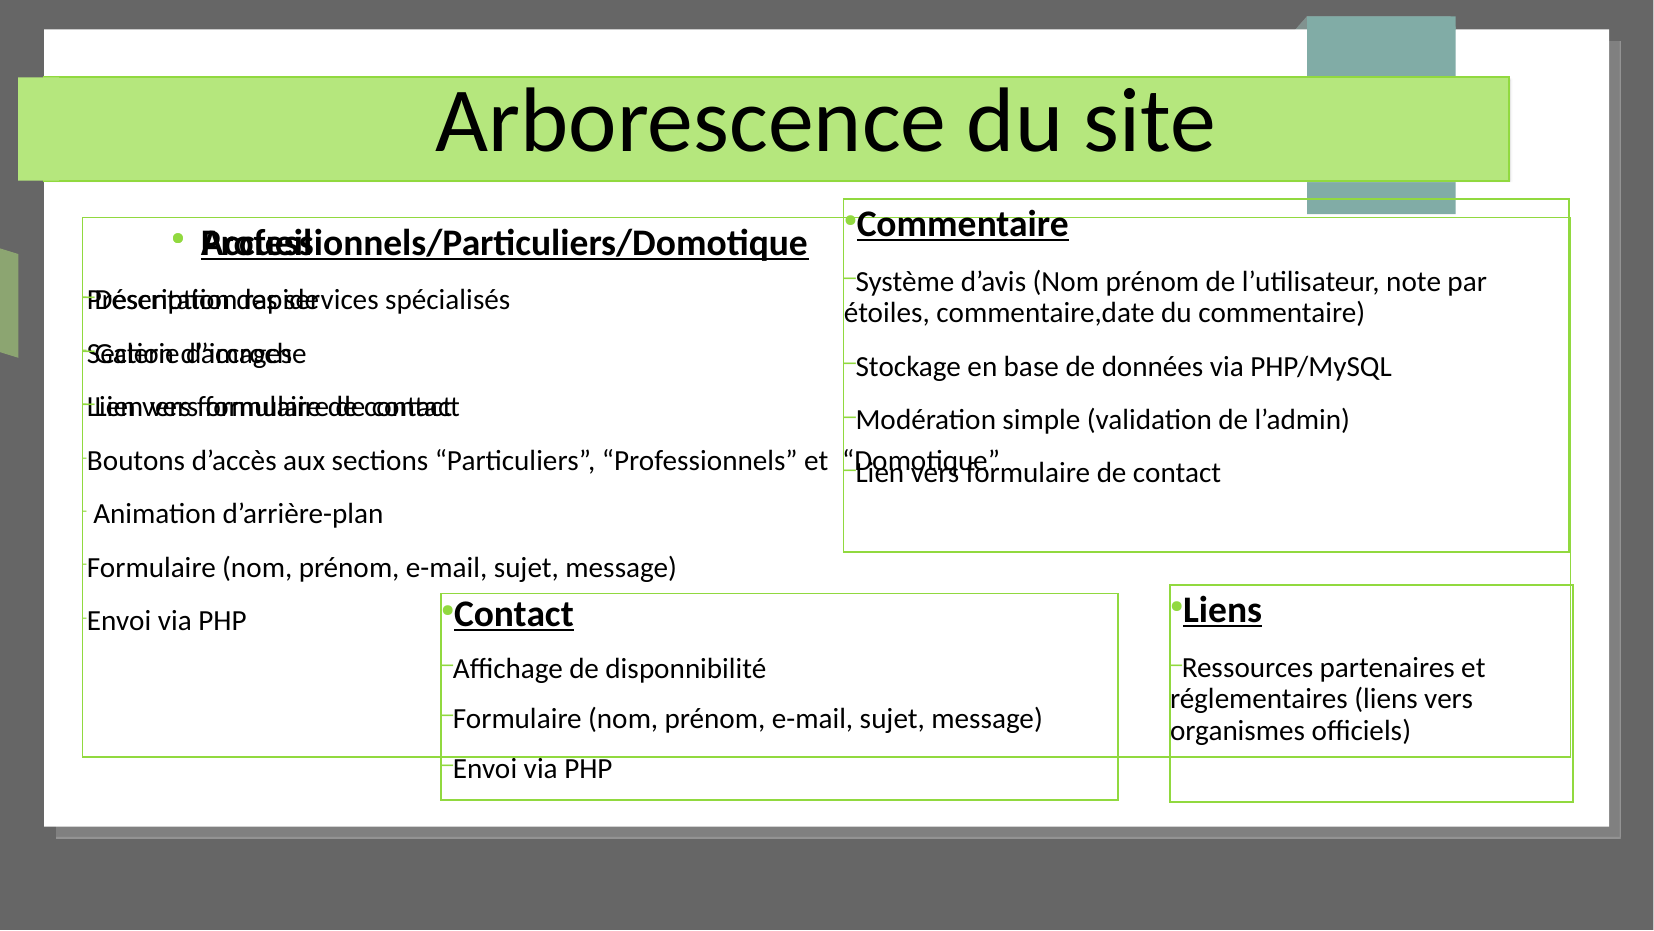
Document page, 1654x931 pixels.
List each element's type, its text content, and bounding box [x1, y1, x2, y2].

list Commentaire Système d’avis (Nom prénom de l’utilisateur, note par étoiles, commentaire,date du commentaire) Stockage en base de données via PHP/MySQL Modération simple (validation de l’admin) Lien vers formulaire de contact [843, 198, 1570, 552]
list Professionnels/Particuliers/Domotique Description des services spécialisés Galerie d’images Lien vers formulaire de contact [82, 217, 1571, 757]
list Liens Ressources partenaires et réglementaires (liens vers organismes officiels) [1170, 584, 1573, 802]
list Contact Affichage de disponnibilité Formulaire (nom, prénom, e-mail, sujet, message) Envoi via PHP [440, 593, 1118, 801]
title Arborescence du site [82, 37, 1571, 193]
